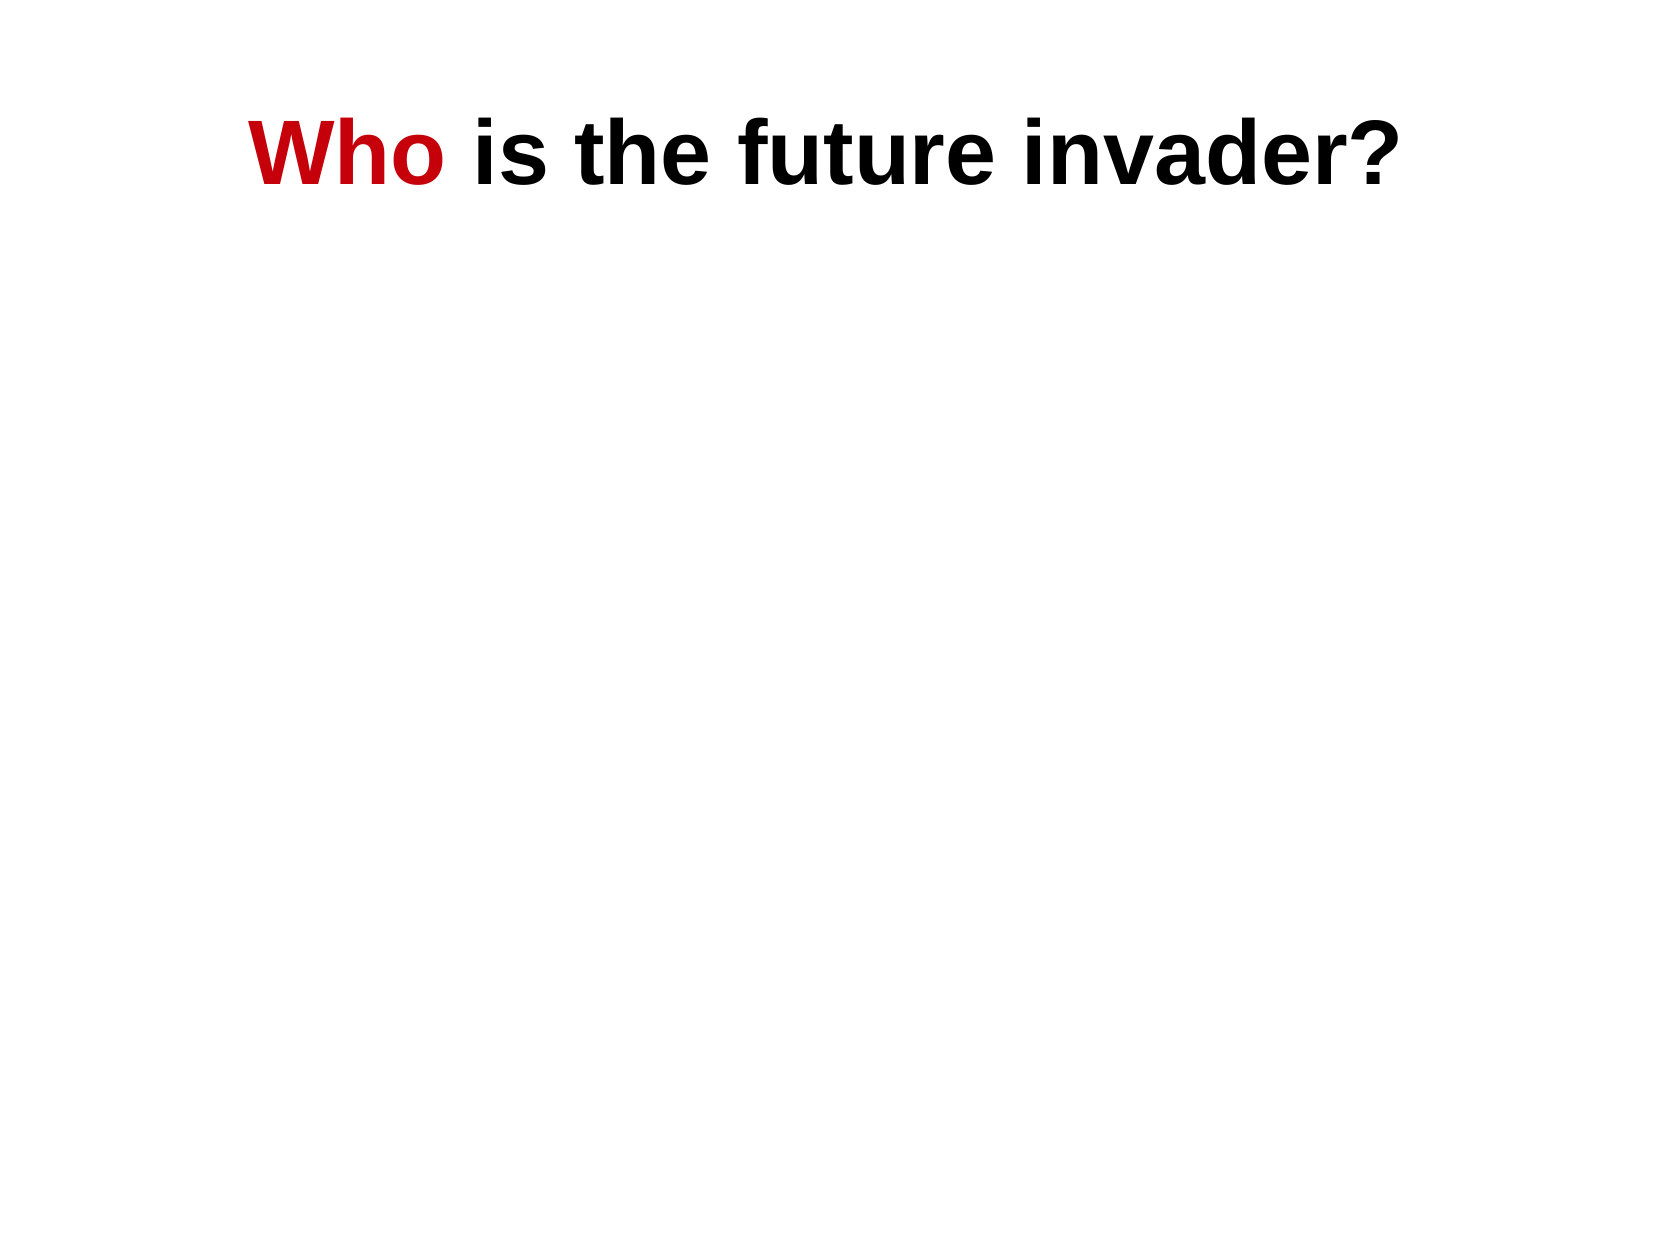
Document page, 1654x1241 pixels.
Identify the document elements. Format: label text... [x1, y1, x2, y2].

title Who is the future invader? [82, 49, 1571, 257]
